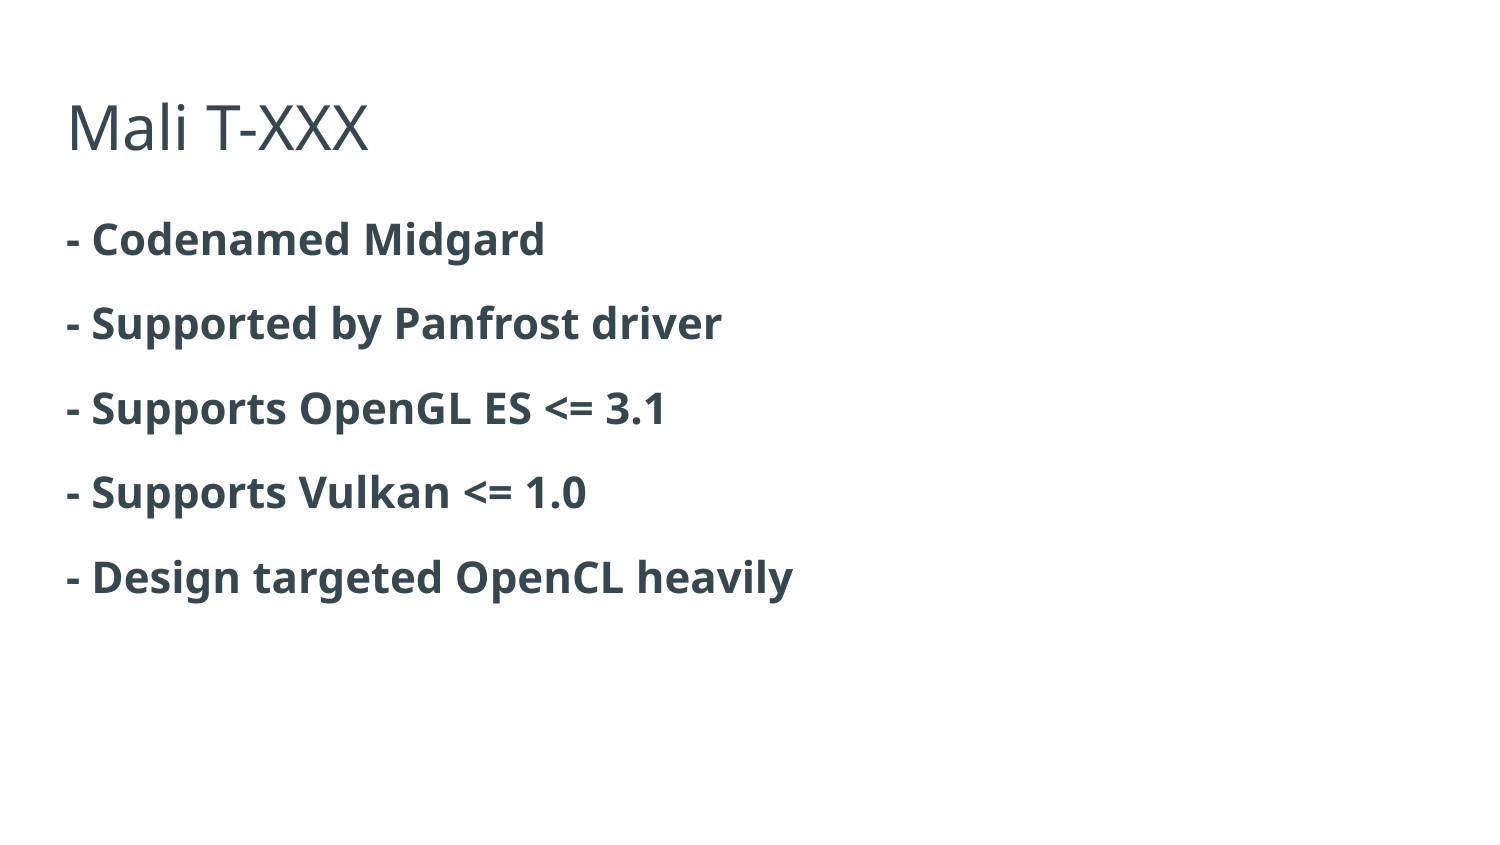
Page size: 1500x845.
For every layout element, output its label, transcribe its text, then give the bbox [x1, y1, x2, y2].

list - Codenamed Midgard - Supported by Panfrost driver - Supports OpenGL ES <= 3.1 - Supports Vulkan <= 1.0 - Design targeted OpenCL heavily [51, 189, 916, 750]
title Mali T-XXX [51, 72, 1449, 167]
